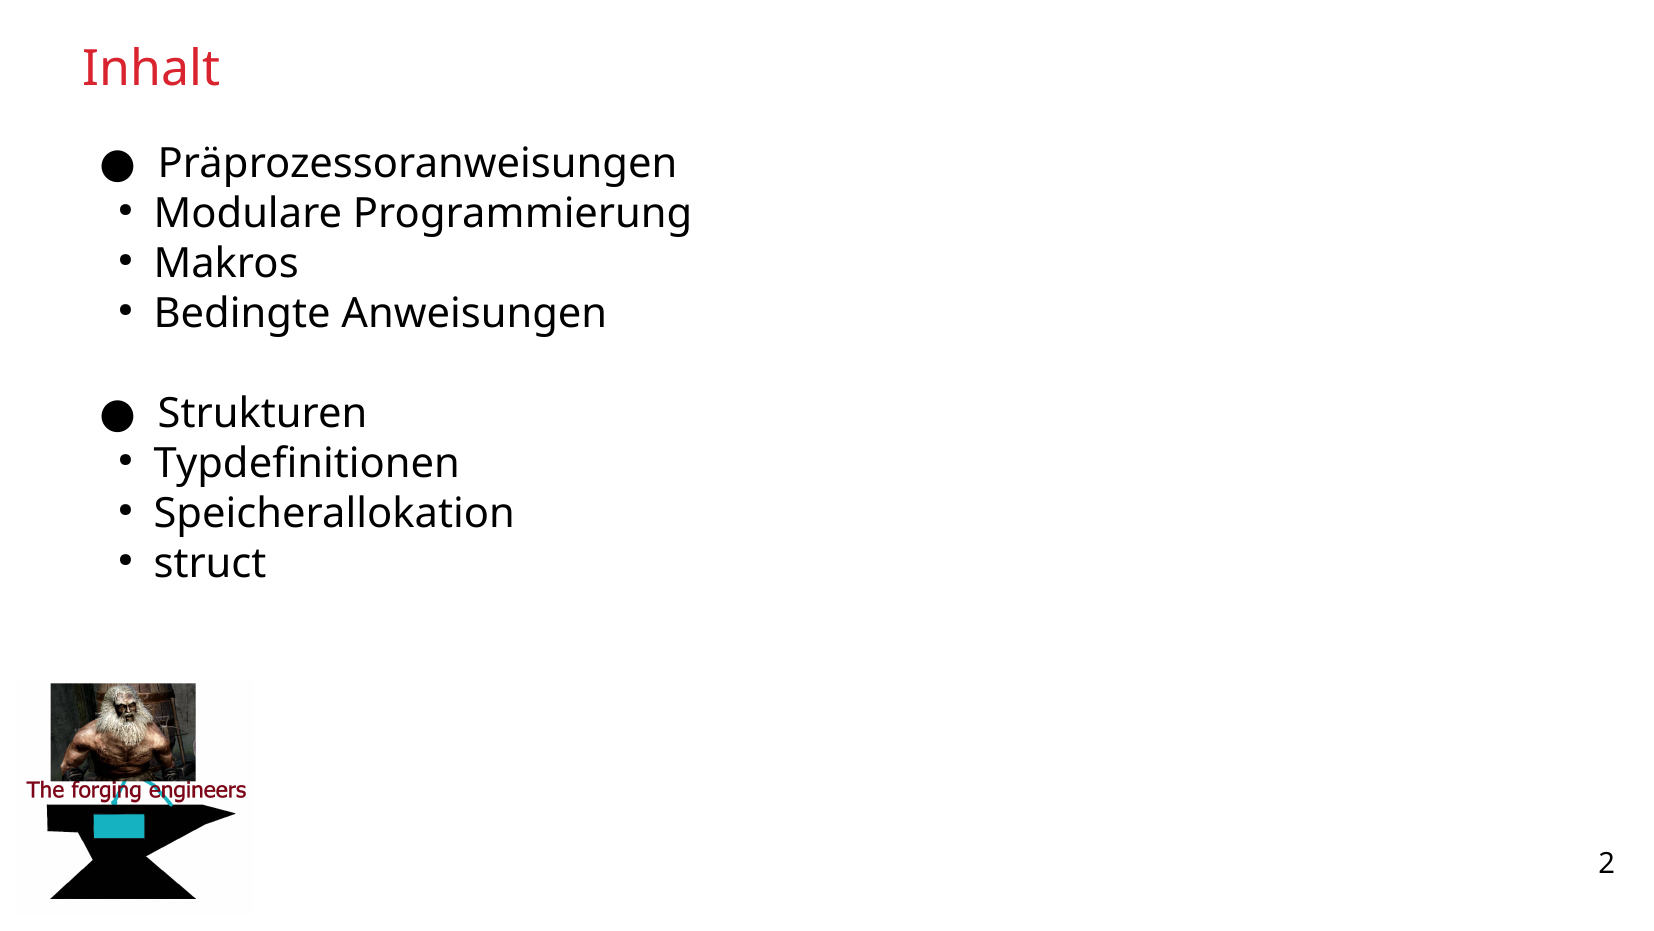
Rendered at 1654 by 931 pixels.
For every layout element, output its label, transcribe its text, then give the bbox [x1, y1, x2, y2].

title Inhalt [82, 37, 1571, 95]
picture [17, 679, 254, 916]
subtitle Präprozessoranweisungen Modulare Programmierung Makros Bedingte Anweisungen Strukturen Typdefinitionen Speicherallokation struct [82, 135, 804, 650]
